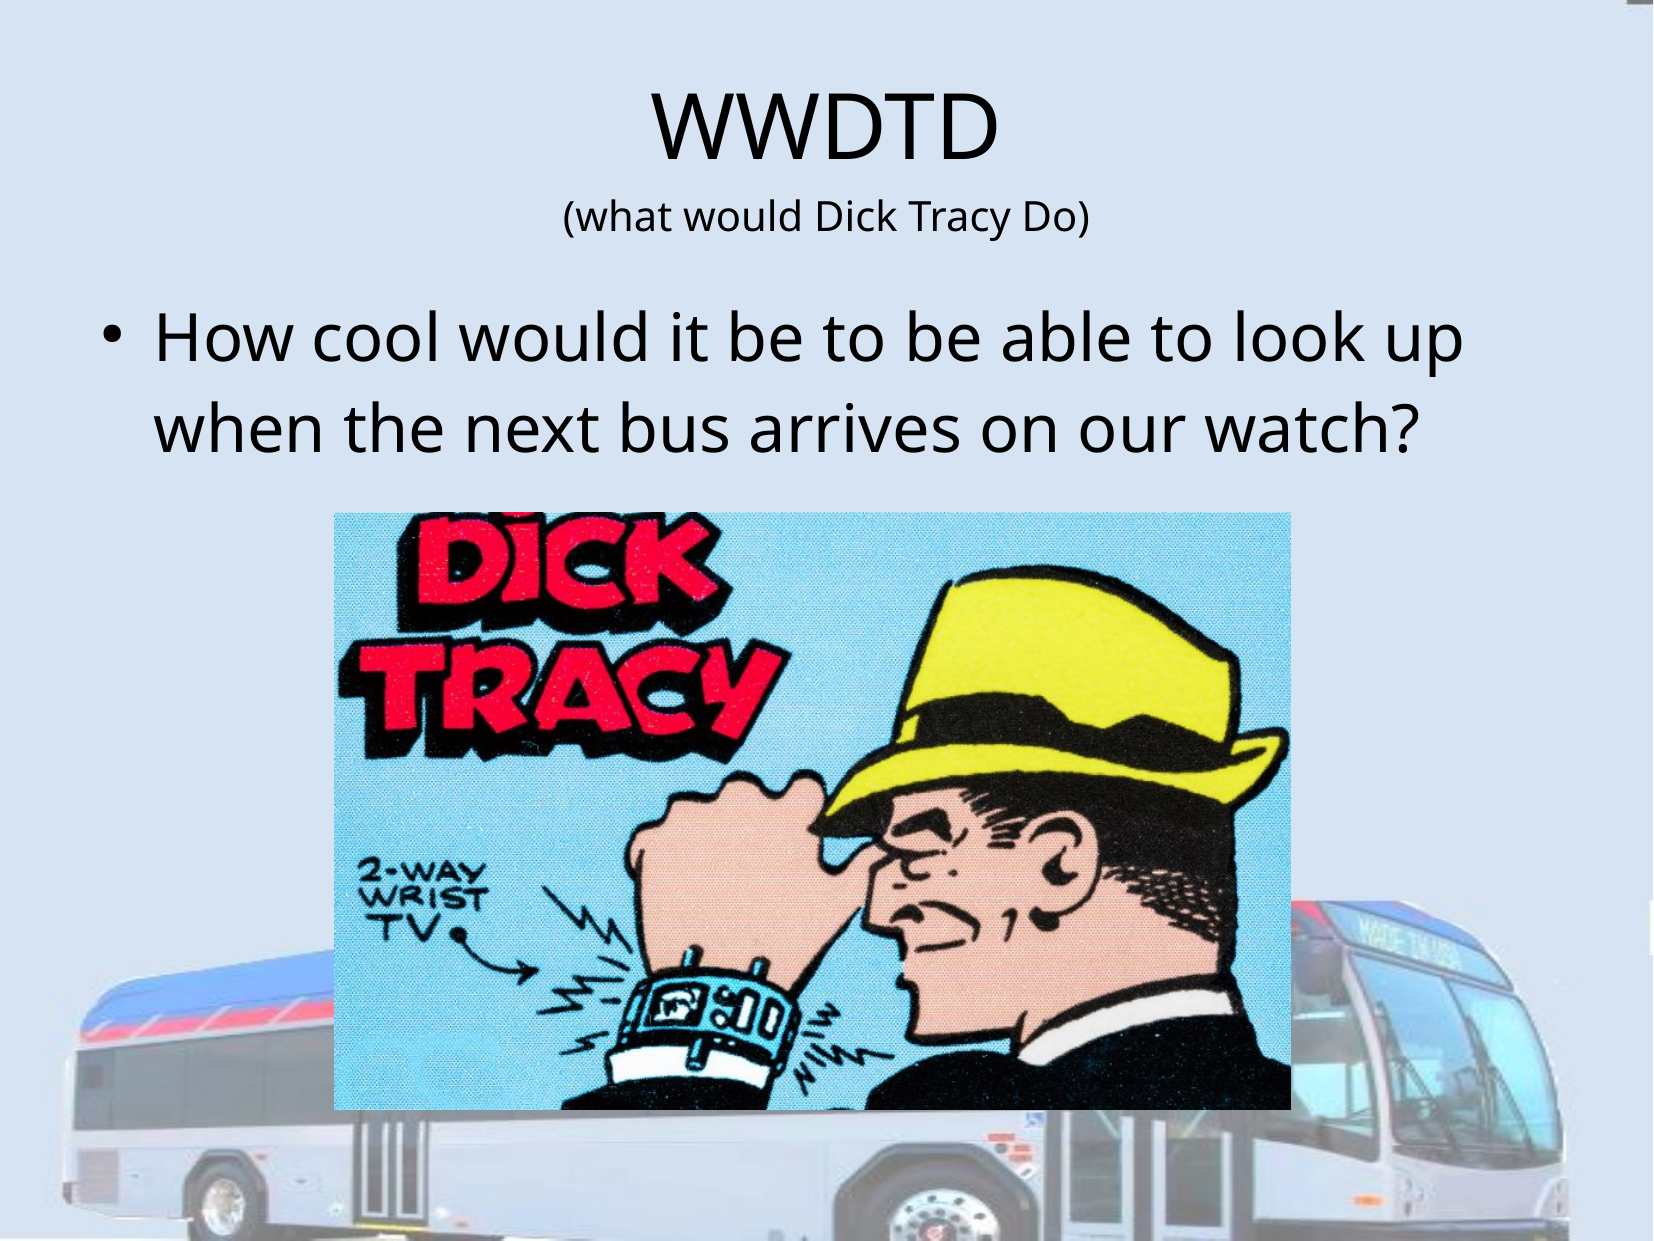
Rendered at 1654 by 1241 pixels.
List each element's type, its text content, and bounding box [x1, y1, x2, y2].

list How cool would it be to be able to look up when the next bus arrives on our watch? [82, 290, 1571, 1010]
title WWDTD (what would Dick Tracy Do) [82, 49, 1571, 257]
picture [0, 0, 1654, 1241]
